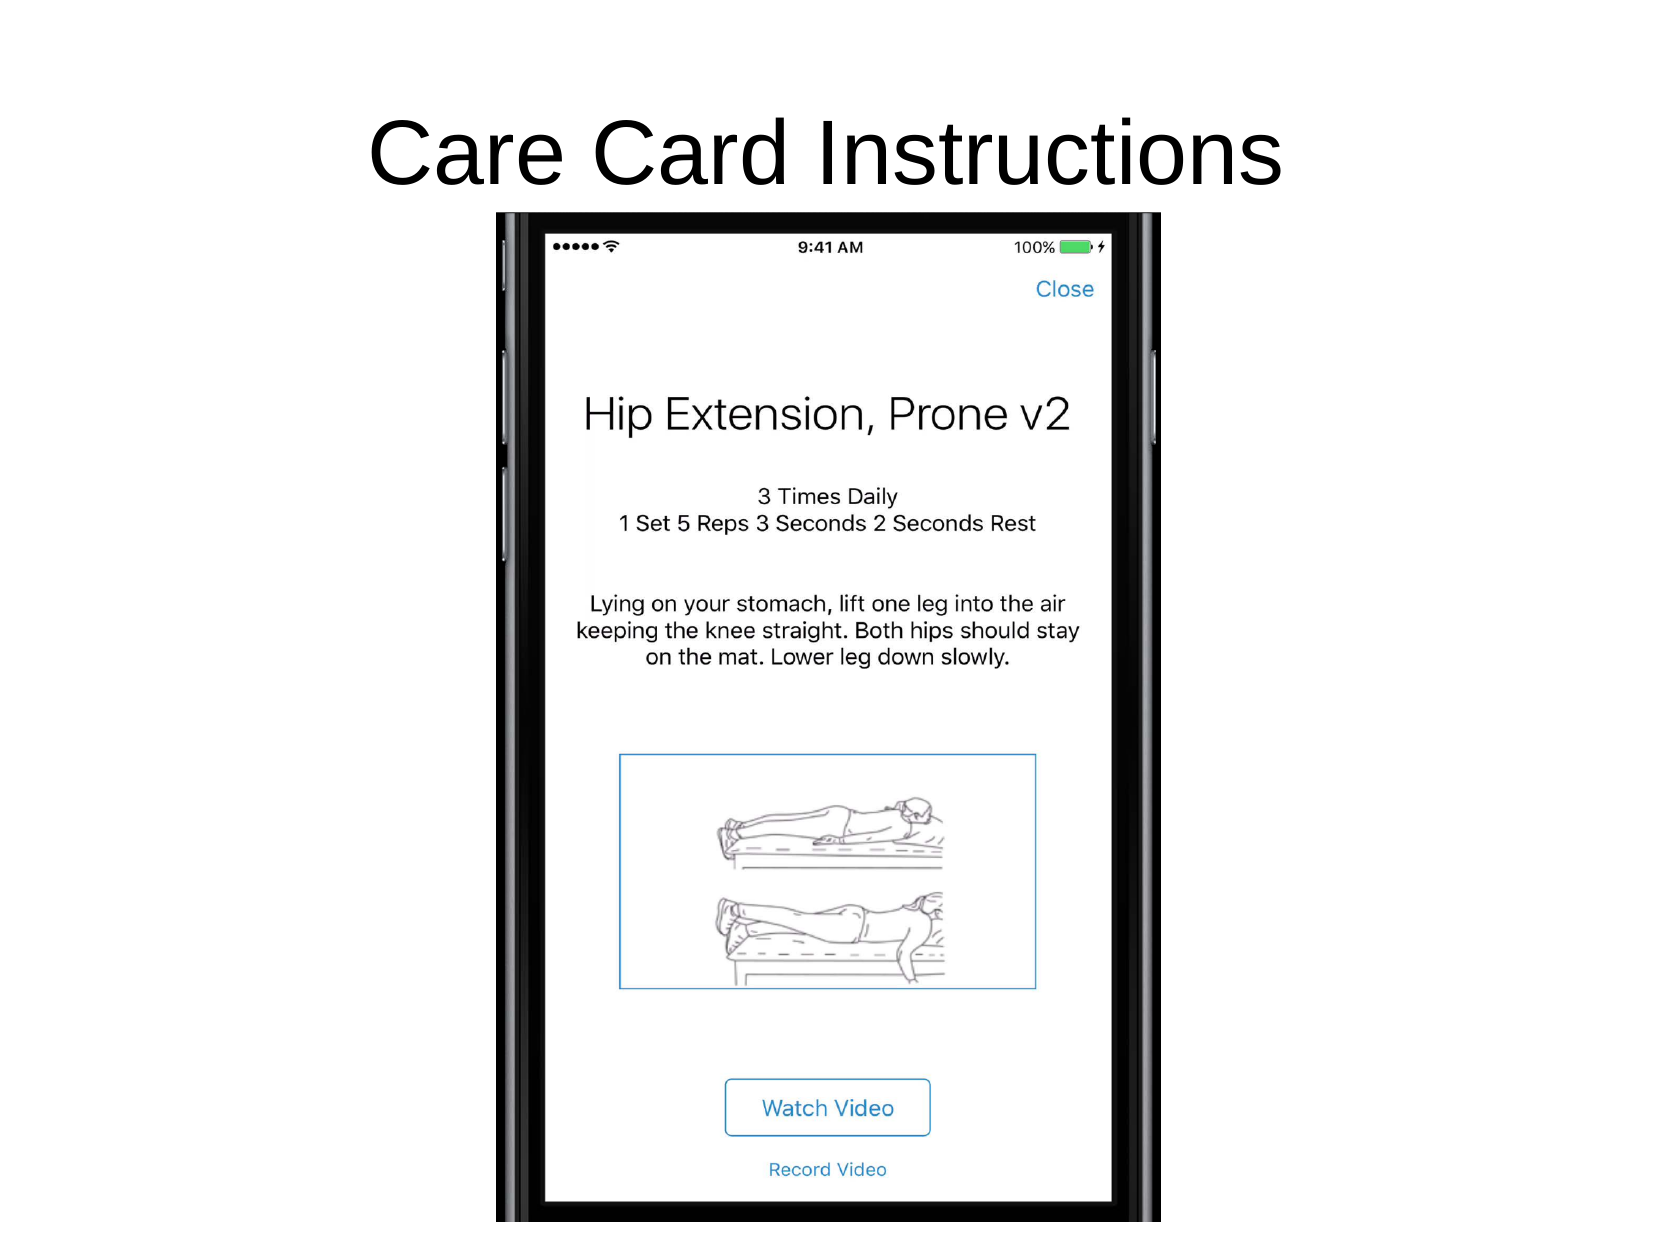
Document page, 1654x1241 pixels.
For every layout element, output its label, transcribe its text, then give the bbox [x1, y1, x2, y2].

title Care Card Instructions [82, 49, 1571, 257]
picture [496, 212, 1161, 1222]
